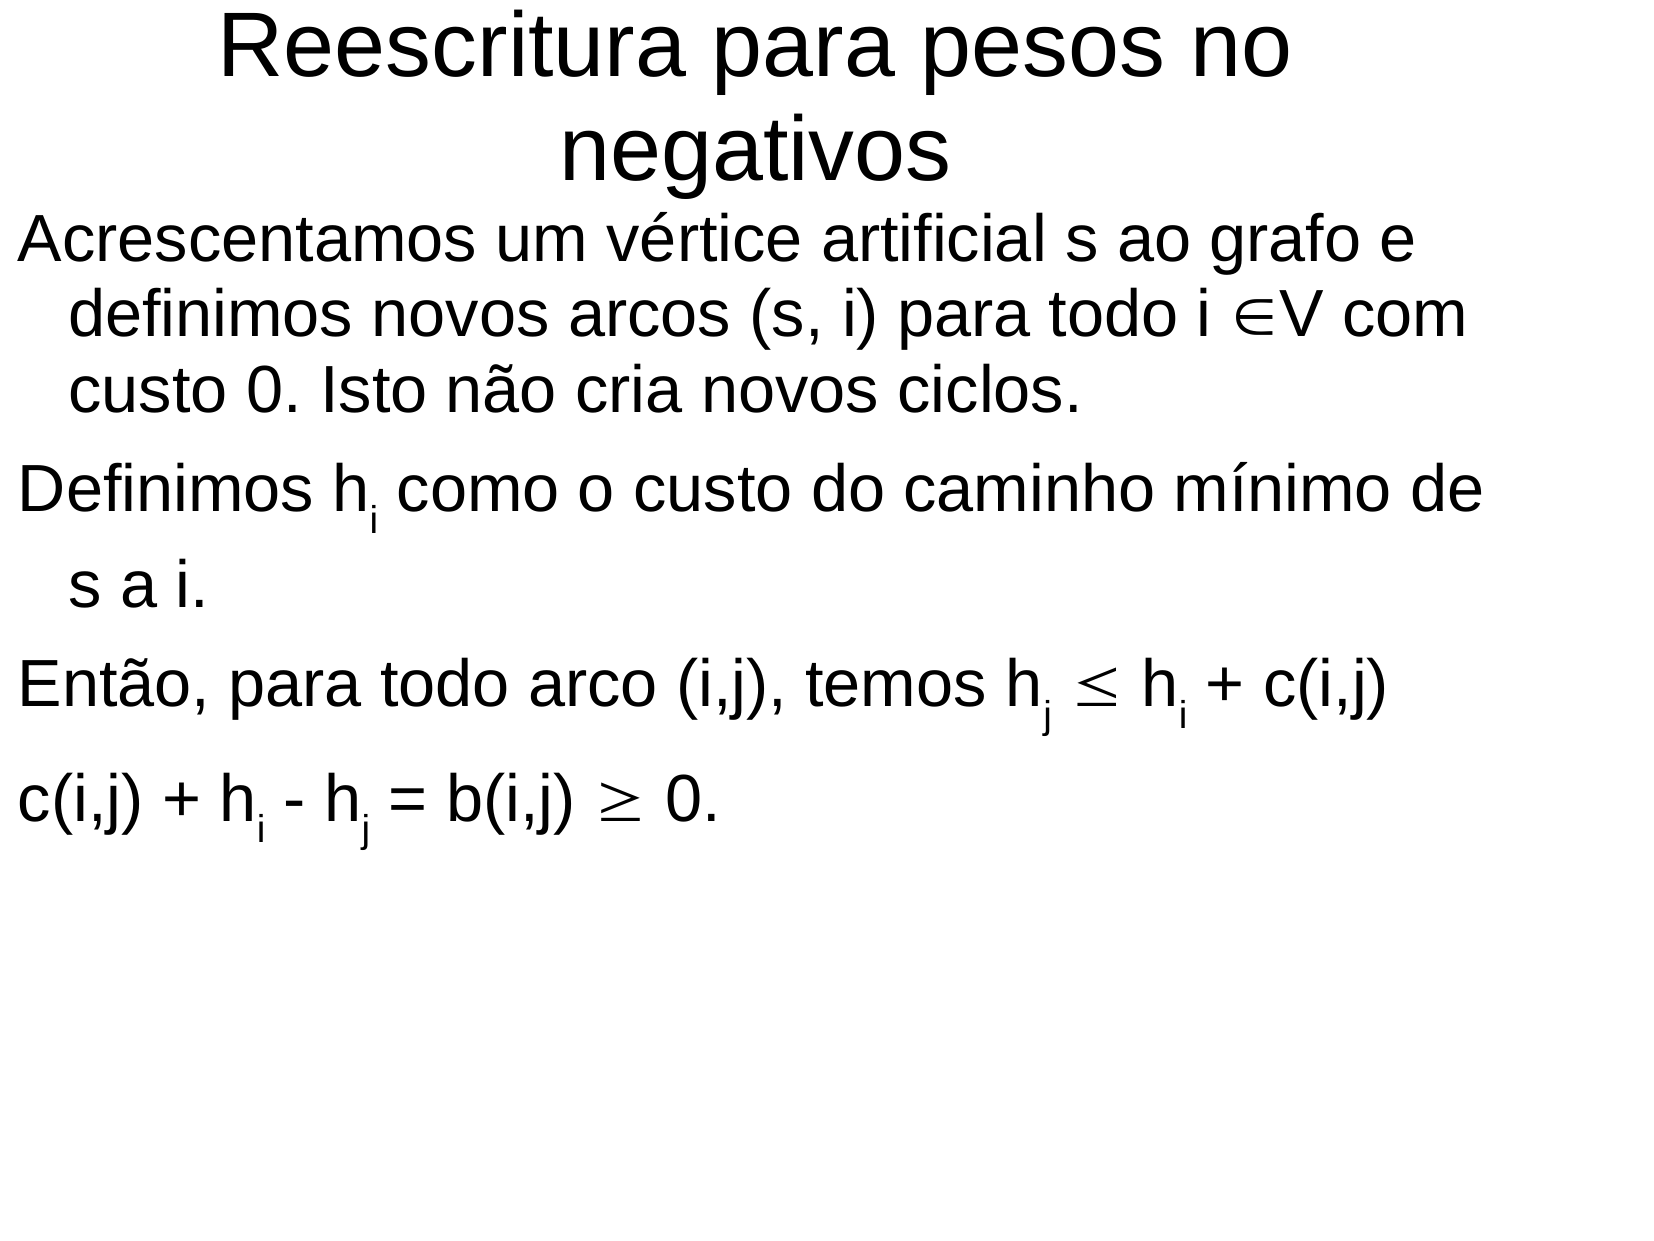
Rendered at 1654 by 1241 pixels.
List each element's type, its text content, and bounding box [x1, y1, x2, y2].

title Reescritura para pesos no negativos [11, 0, 1500, 200]
list Acrescentamos um vértice artificial s ao grafo e definimos novos arcos (s, i) para todo i V com custo 0. Isto não cria novos ciclos. Definimos hi como o custo do caminho mínimo de s a i. Então, para todo arco (i,j), temos hj  hi + c(i,j)‏ c(i,j) + hi - hj = b(i,j)  0. [17, 200, 1506, 1004]
